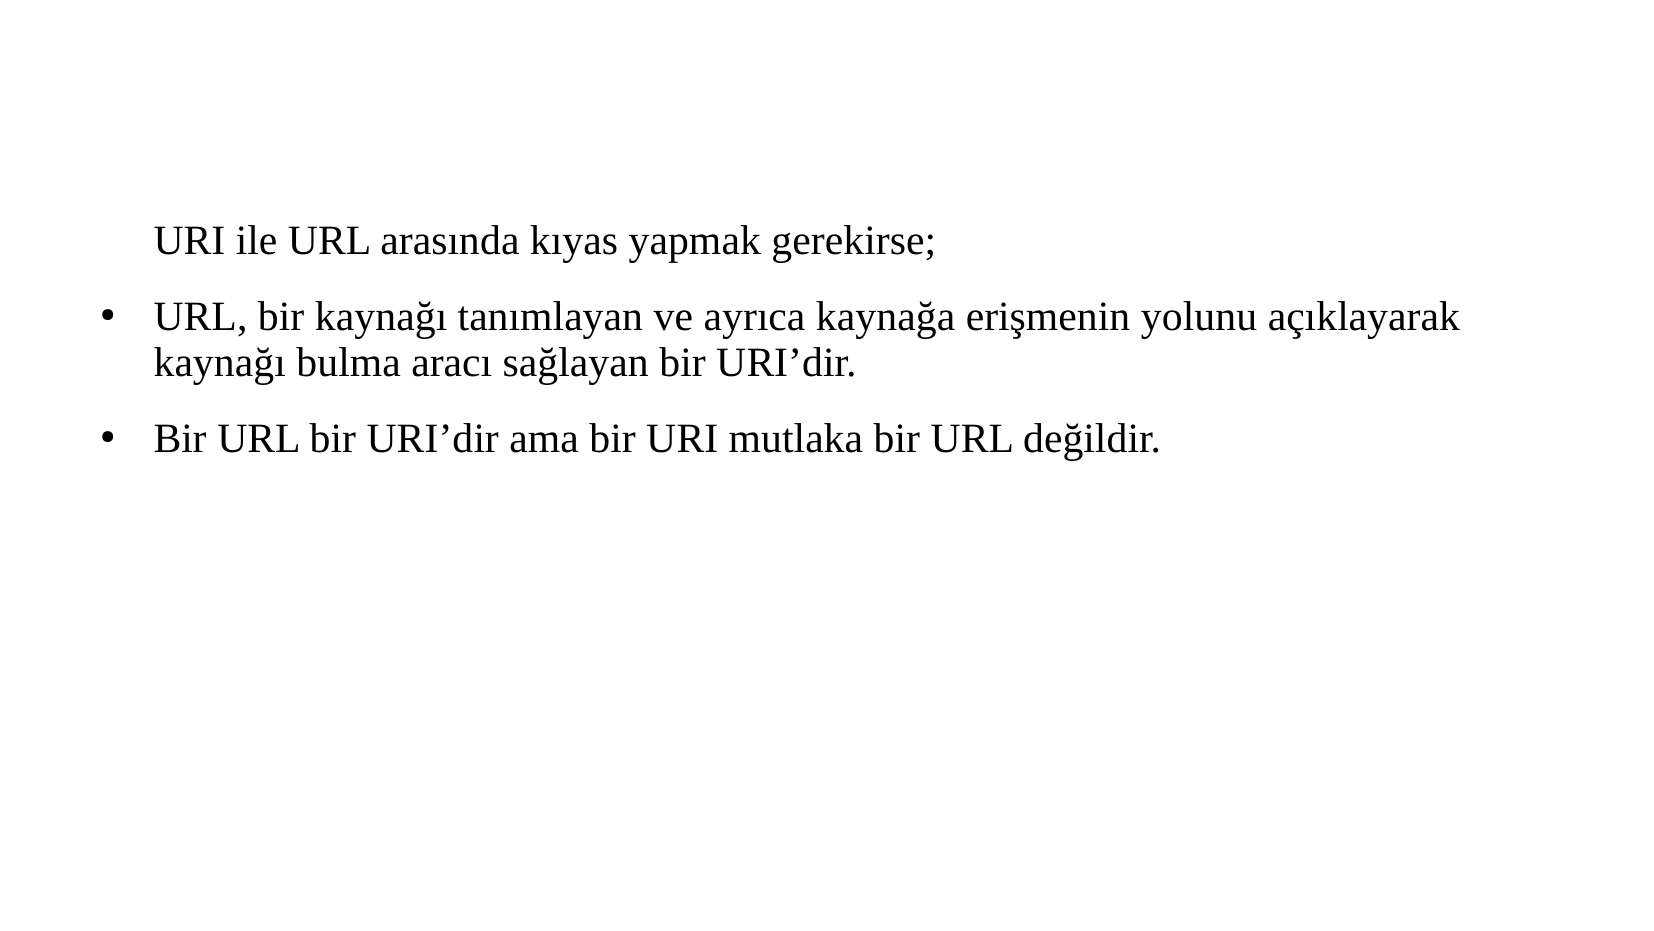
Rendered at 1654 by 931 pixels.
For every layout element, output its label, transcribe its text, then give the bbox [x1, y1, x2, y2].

list URI ile URL arasında kıyas yapmak gerekirse; URL, bir kaynağı tanımlayan ve ayrıca kaynağa erişmenin yolunu açıklayarak kaynağı bulma aracı sağlayan bir URI’dir. Bir URL bir URI’dir ama bir URI mutlaka bir URL değildir. [82, 217, 1571, 758]
